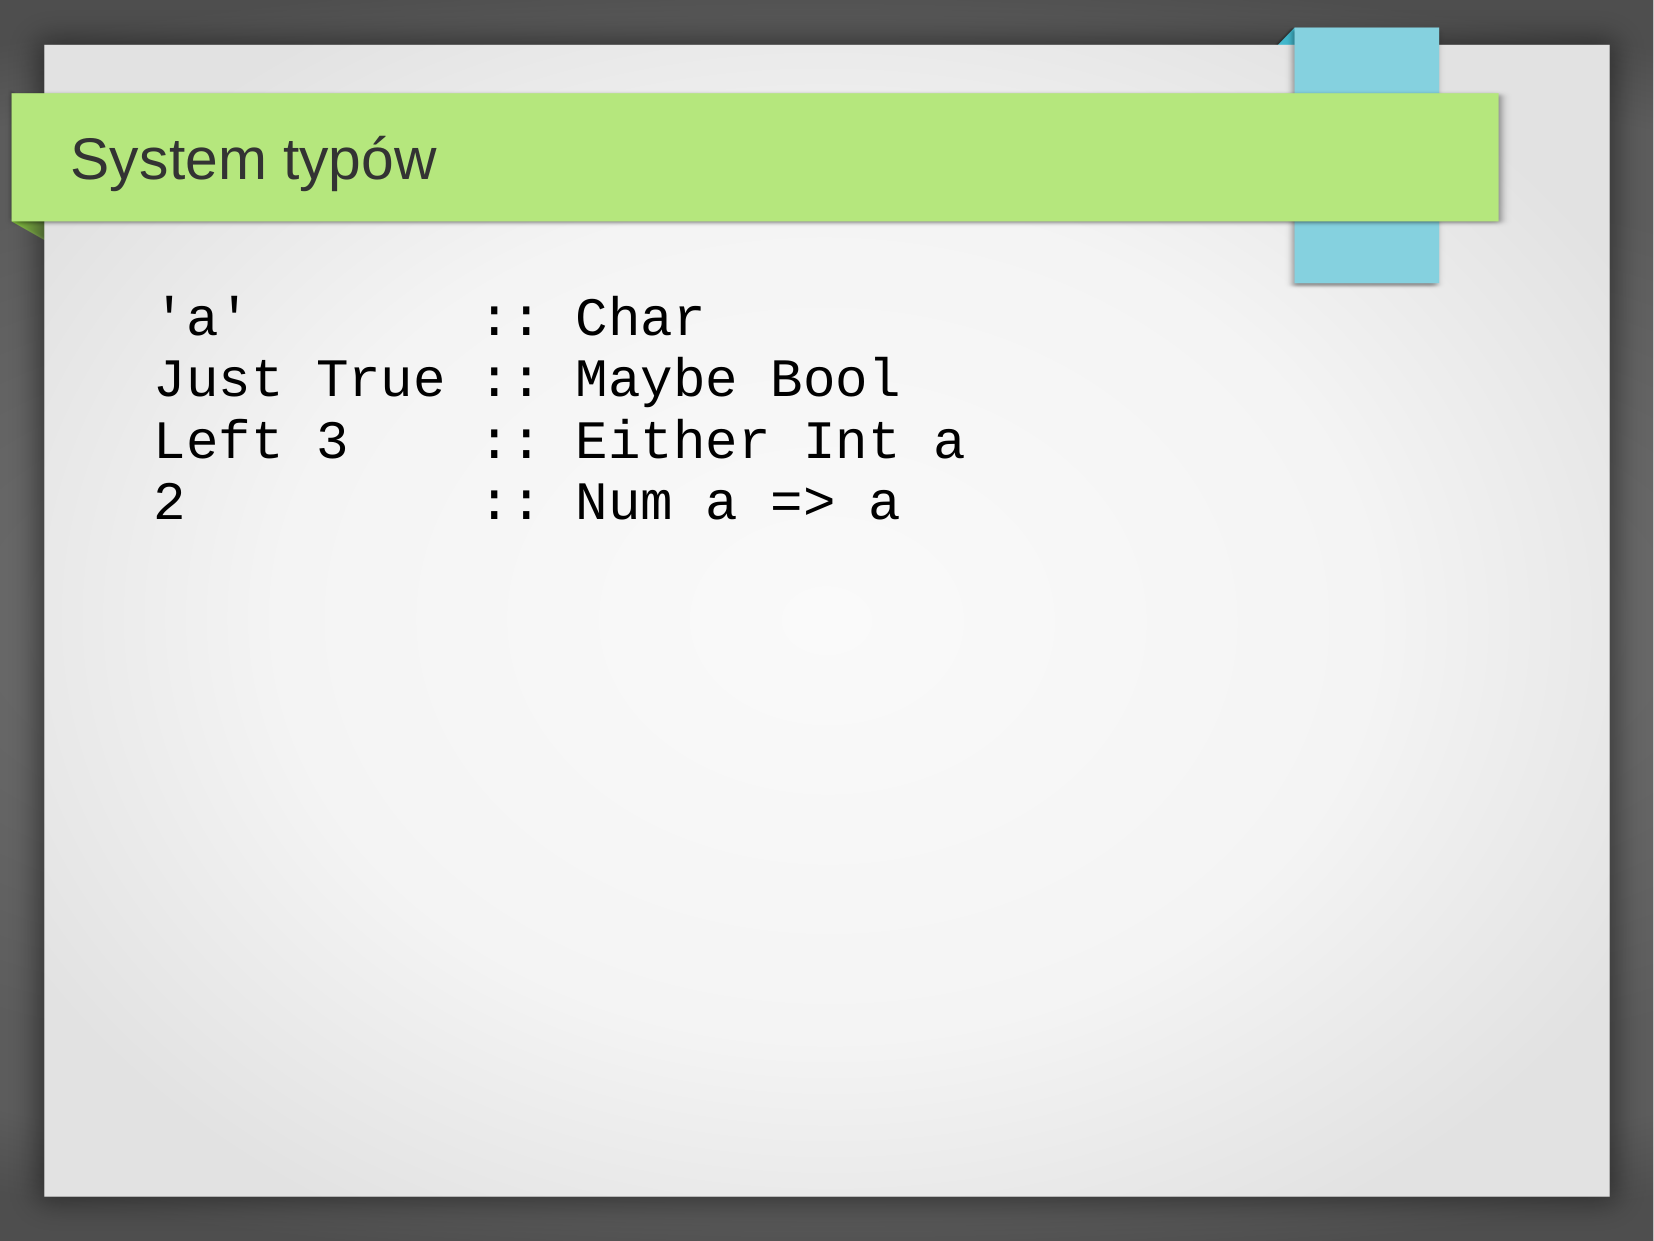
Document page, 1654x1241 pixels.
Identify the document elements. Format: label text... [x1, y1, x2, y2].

list 'a' :: Char Just True :: Maybe Bool Left 3 :: Either Int a 2 :: Num a => a [82, 290, 1571, 1010]
picture [0, 0, 1654, 1241]
title System typów [70, 106, 1229, 213]
